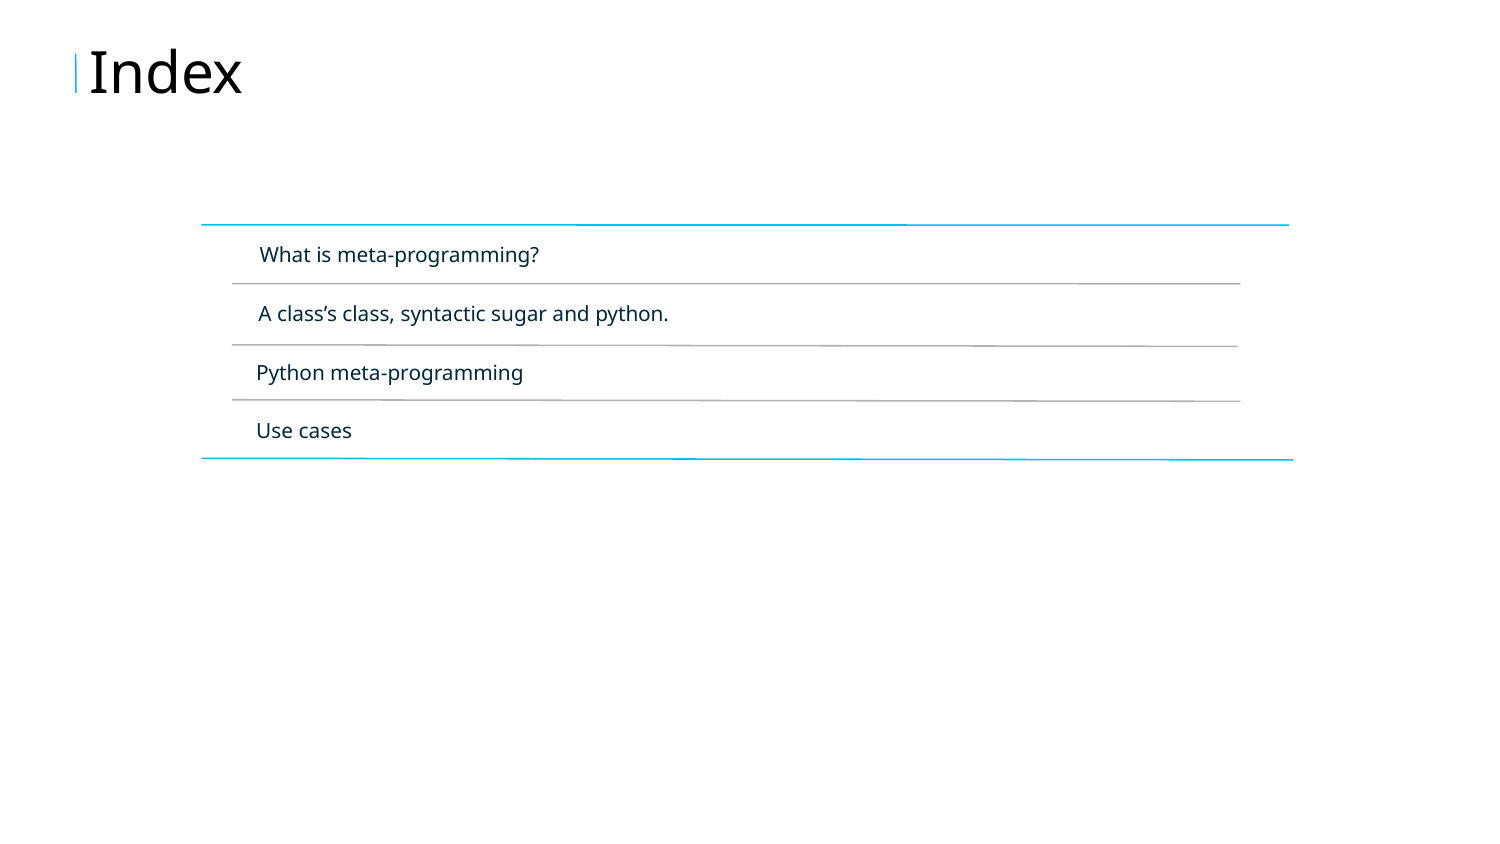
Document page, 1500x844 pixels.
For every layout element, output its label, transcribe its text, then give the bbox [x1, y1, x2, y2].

text_box What is meta-programming? [244, 214, 1168, 272]
text_box A class’s class, syntactic sugar and python. [243, 273, 1167, 331]
title Index [74, 0, 1425, 141]
text_box Python meta-programming [241, 331, 1165, 389]
text_box Use cases [241, 390, 1165, 448]
